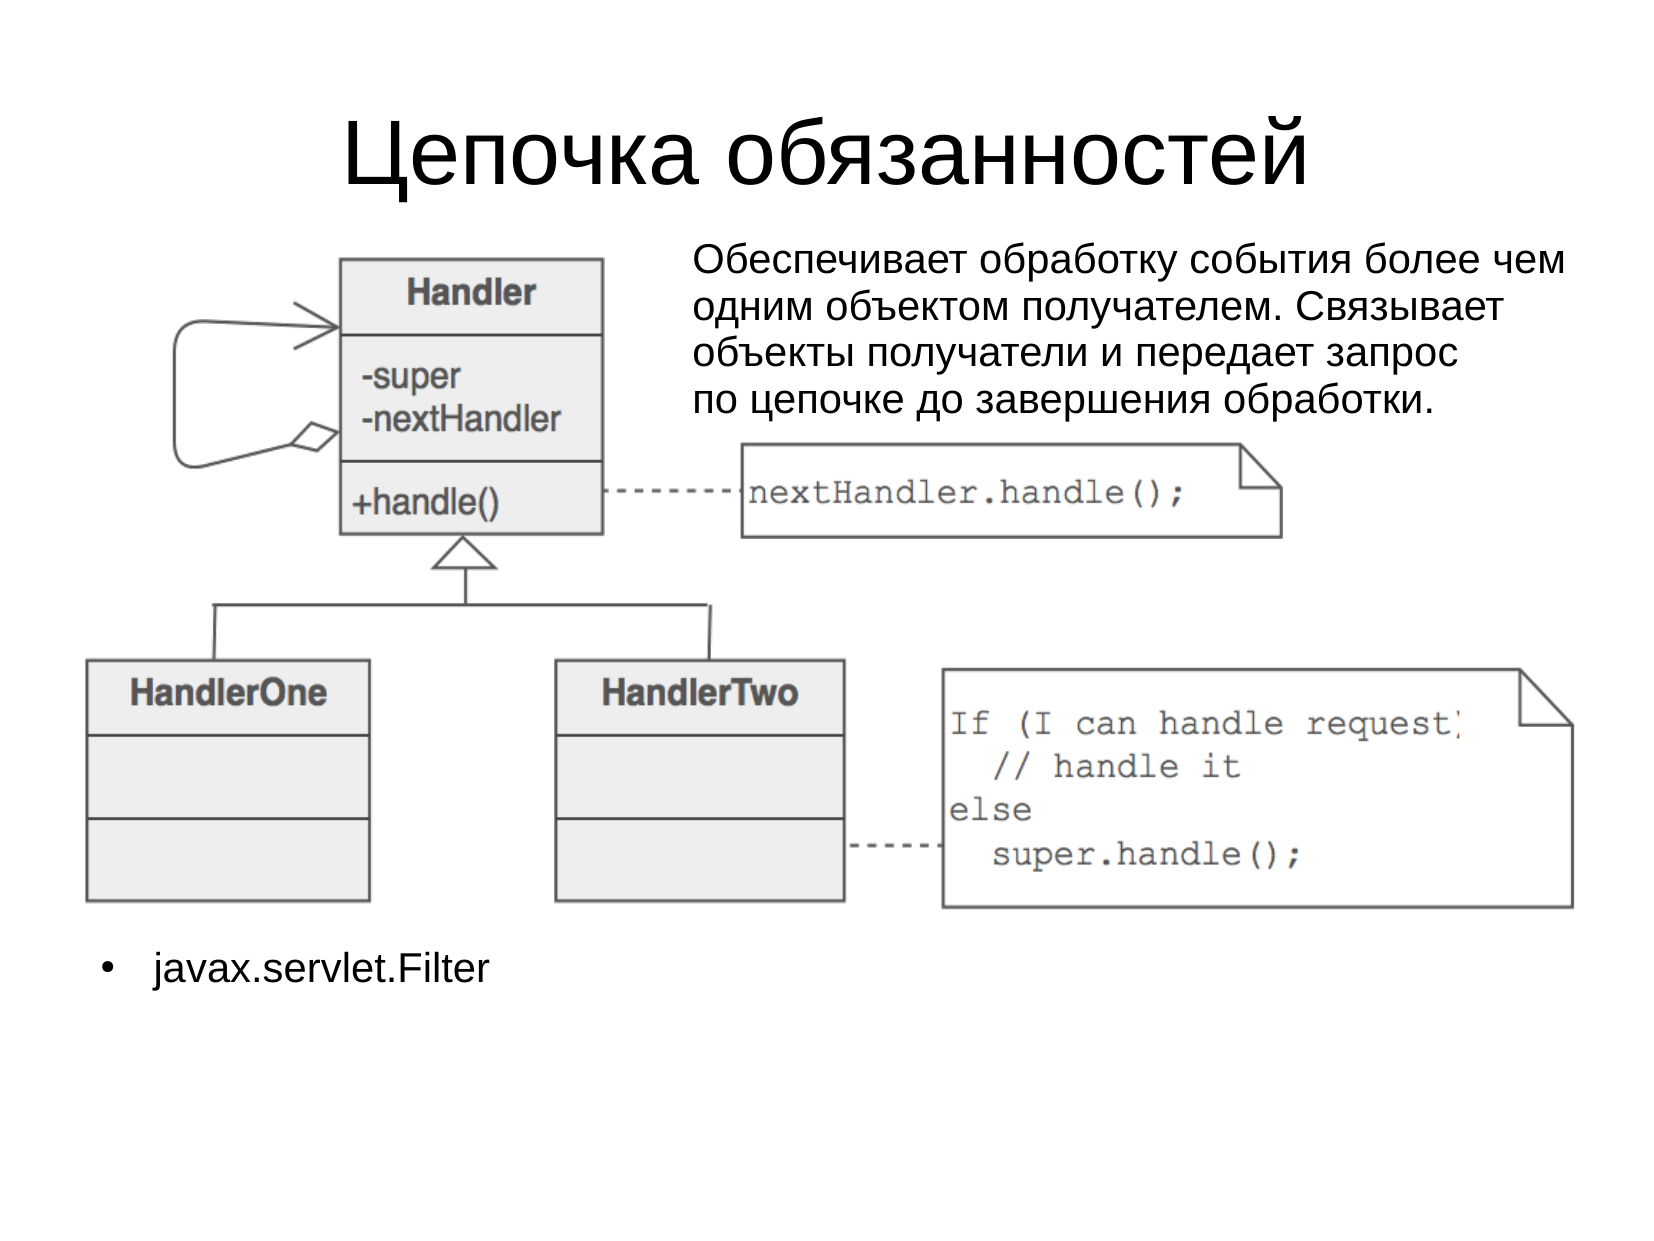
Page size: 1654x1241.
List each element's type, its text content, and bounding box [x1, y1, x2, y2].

text_box Обеспечивает обработку события более чем одним объектом получателем. Связывает объекты получатели и передает запрос по цепочке до завершения обработки. [677, 228, 1595, 430]
picture [80, 252, 1577, 916]
list javax.servlet.Filter [82, 944, 1571, 1215]
title Цепочка обязанностей [82, 49, 1571, 252]
